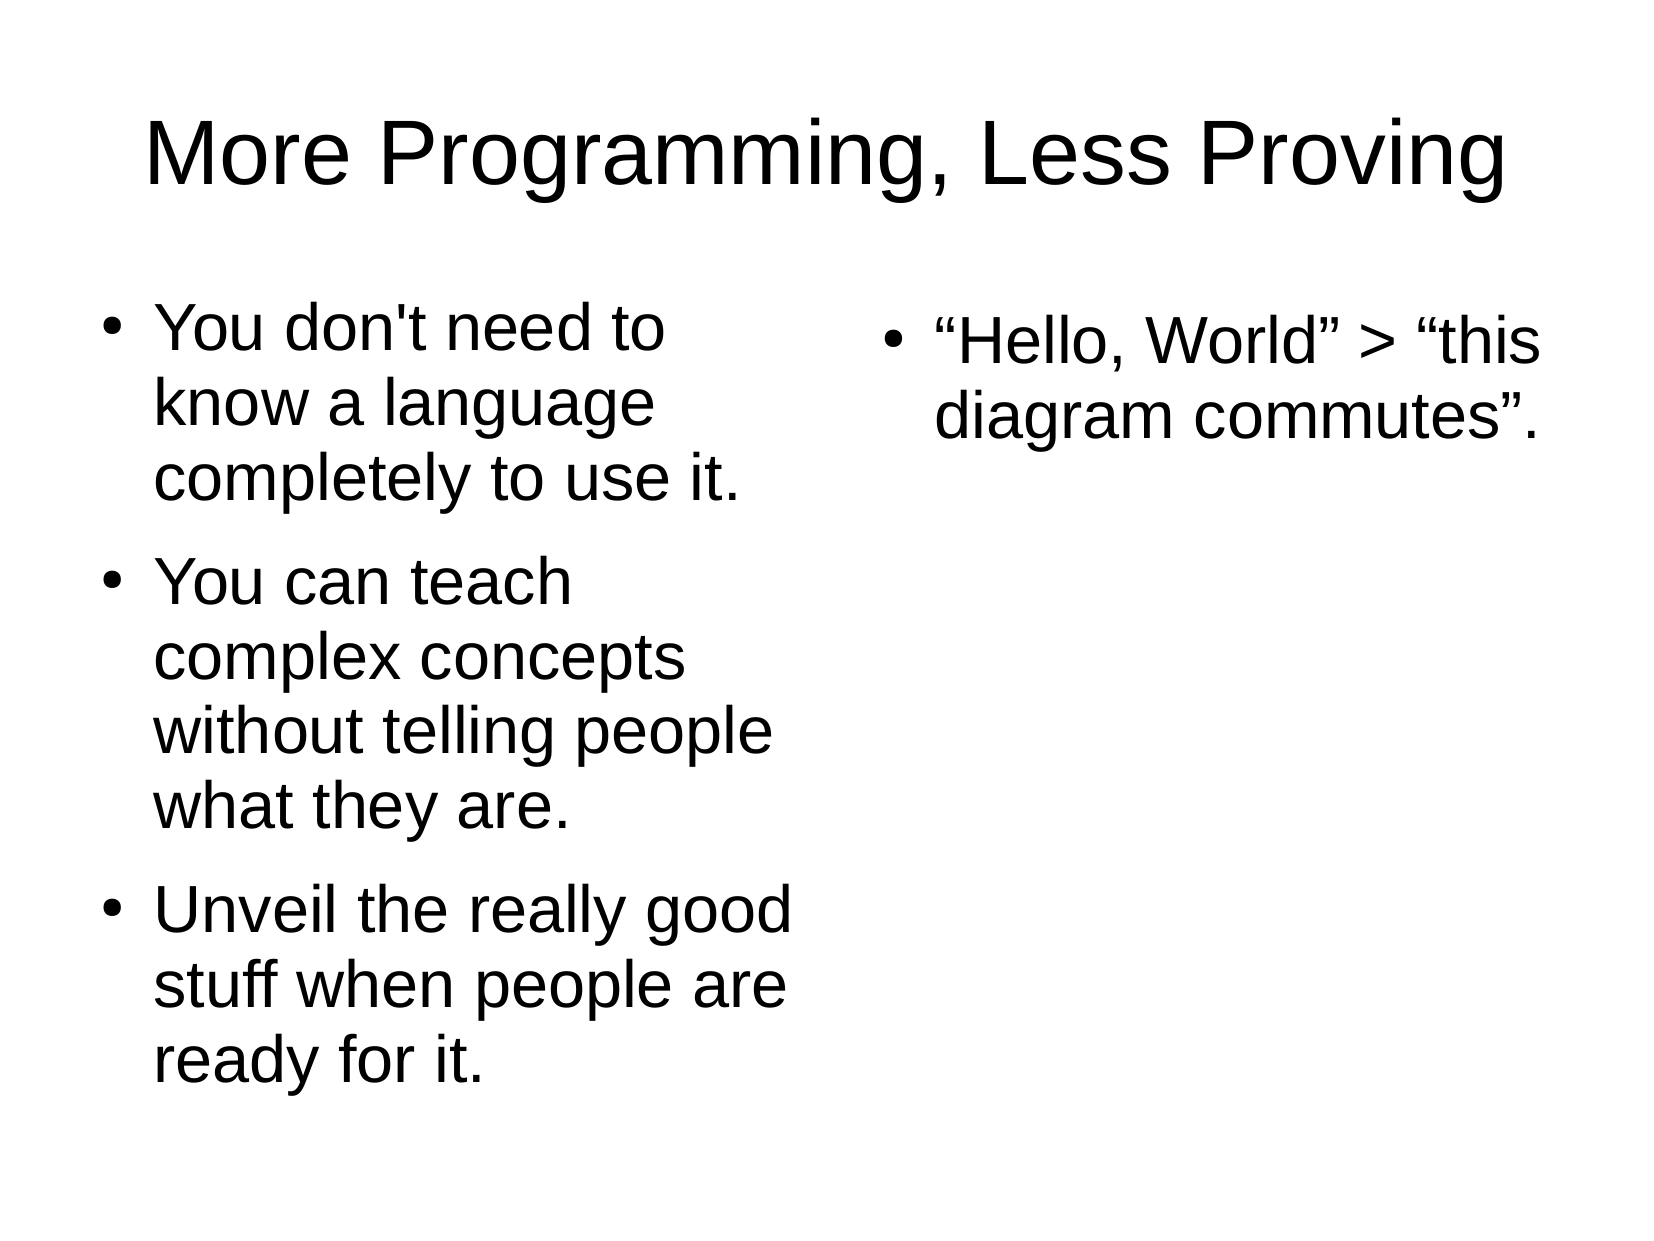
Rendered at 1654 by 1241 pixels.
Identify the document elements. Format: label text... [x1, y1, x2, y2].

list “Hello, World” > “this diagram commutes”. [863, 303, 1591, 1122]
title More Programming, Less Proving [82, 49, 1571, 257]
list You don't need to know a language completely to use it. You can teach complex concepts without telling people what they are. Unveil the really good stuff when people are ready for it. [82, 290, 809, 1109]
